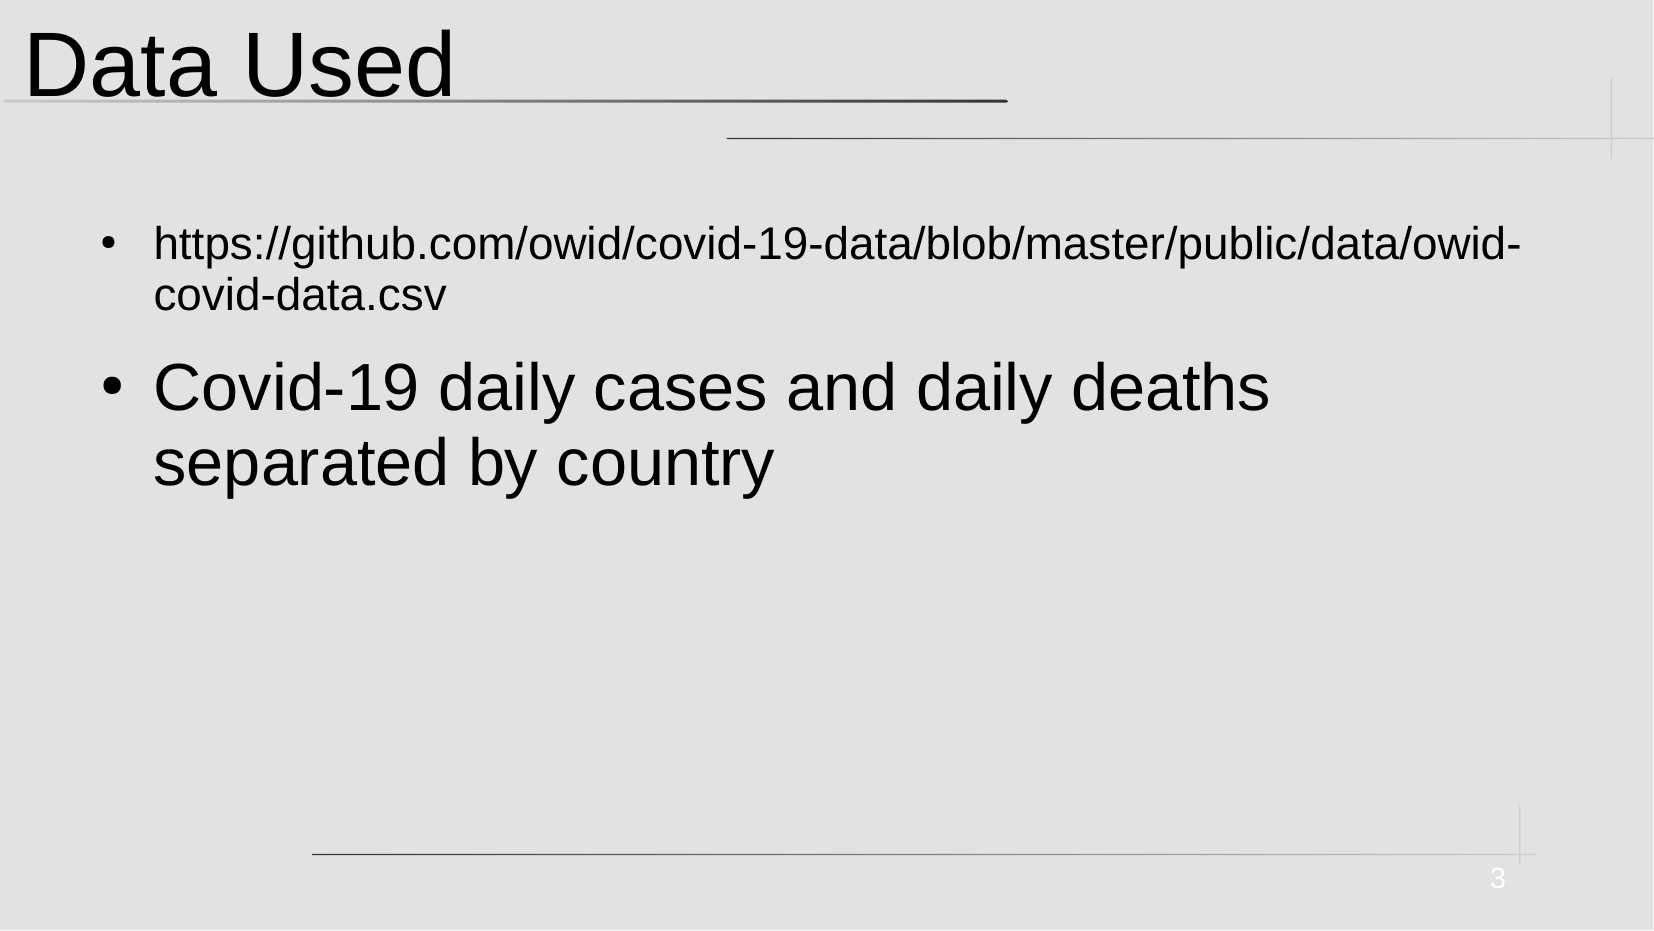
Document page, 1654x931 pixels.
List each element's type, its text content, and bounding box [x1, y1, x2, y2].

title Data Used [23, 11, 1589, 119]
list https://github.com/owid/covid-19-data/blob/master/public/data/owid-covid-data.csv Covid-19 daily cases and daily deaths separated by country [82, 217, 1571, 788]
